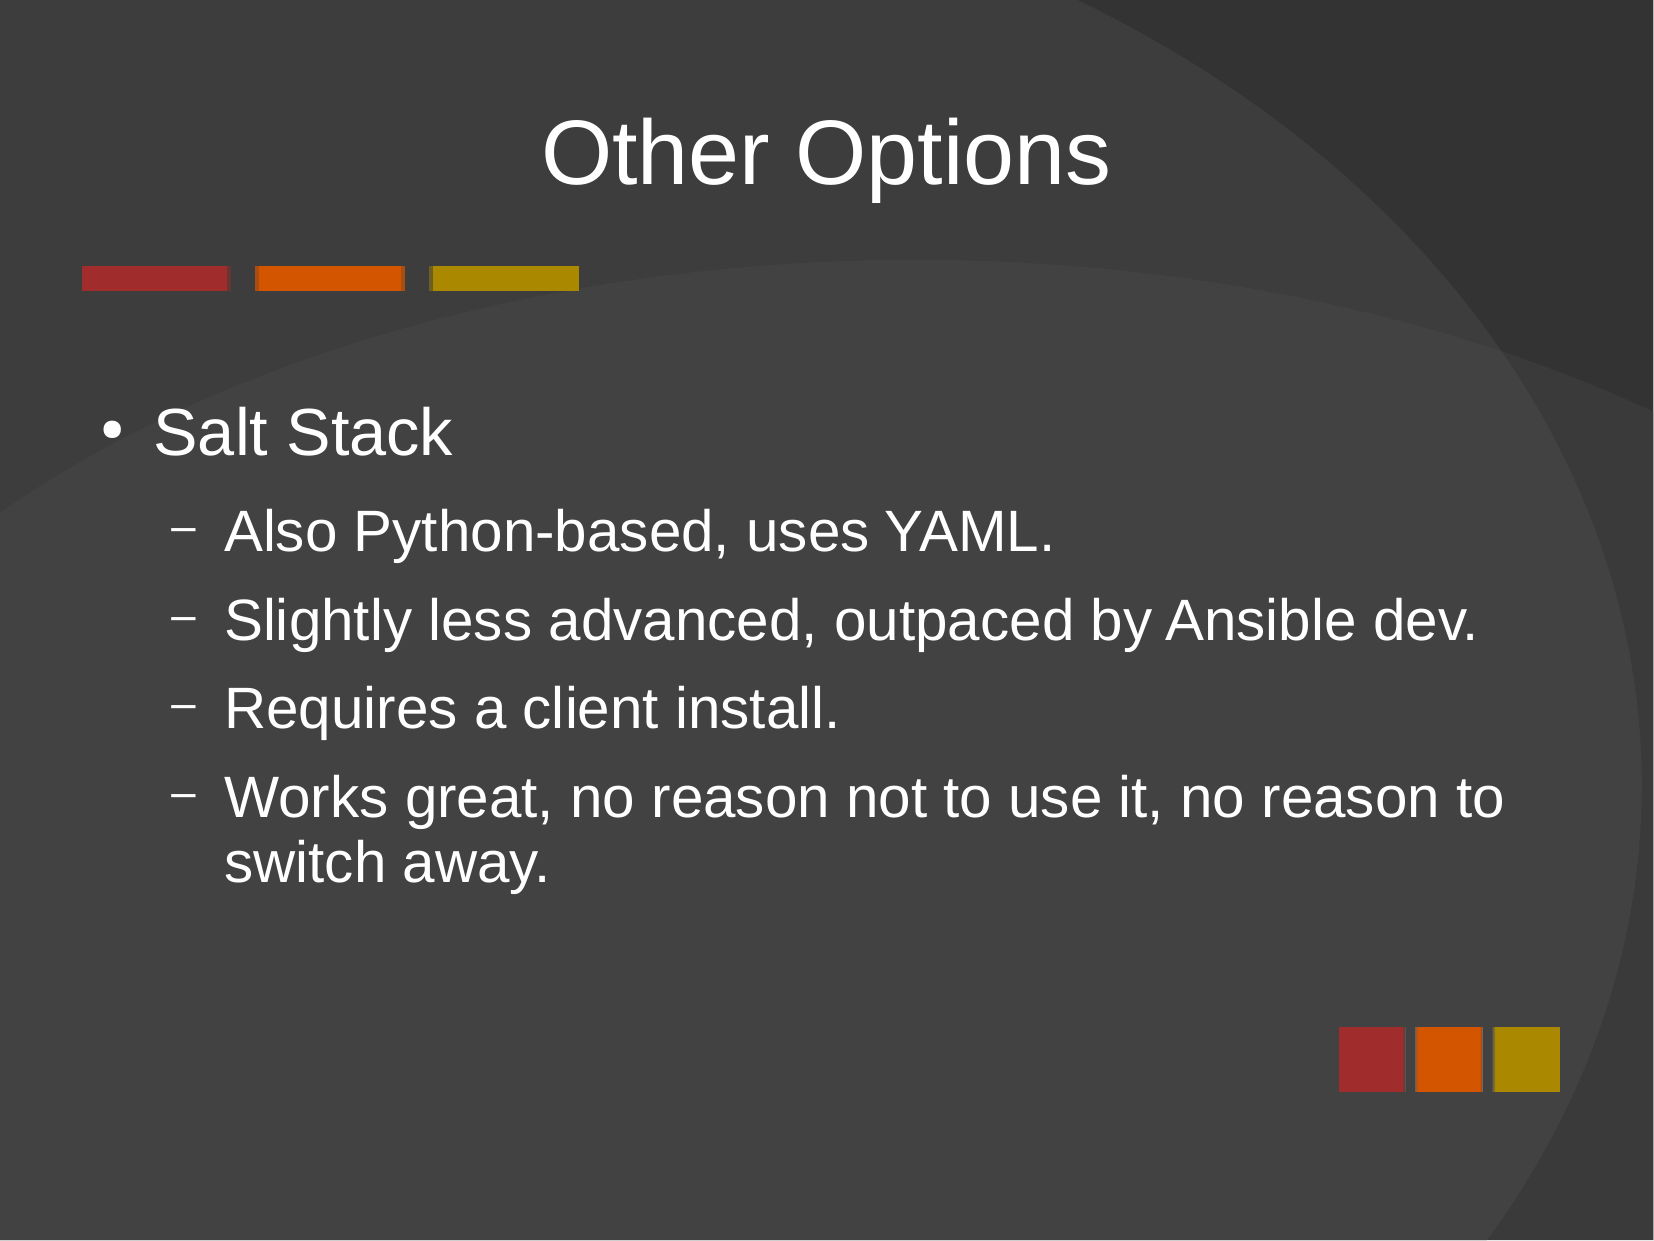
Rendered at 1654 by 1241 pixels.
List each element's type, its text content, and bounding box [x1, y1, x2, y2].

picture [82, 266, 579, 290]
picture [1339, 1027, 1560, 1092]
title Other Options [82, 49, 1571, 257]
list Salt Stack Also Python-based, uses YAML. Slightly less advanced, outpaced by Ansible dev. Requires a client install. Works great, no reason not to use it, no reason to switch away. [82, 290, 1571, 1010]
